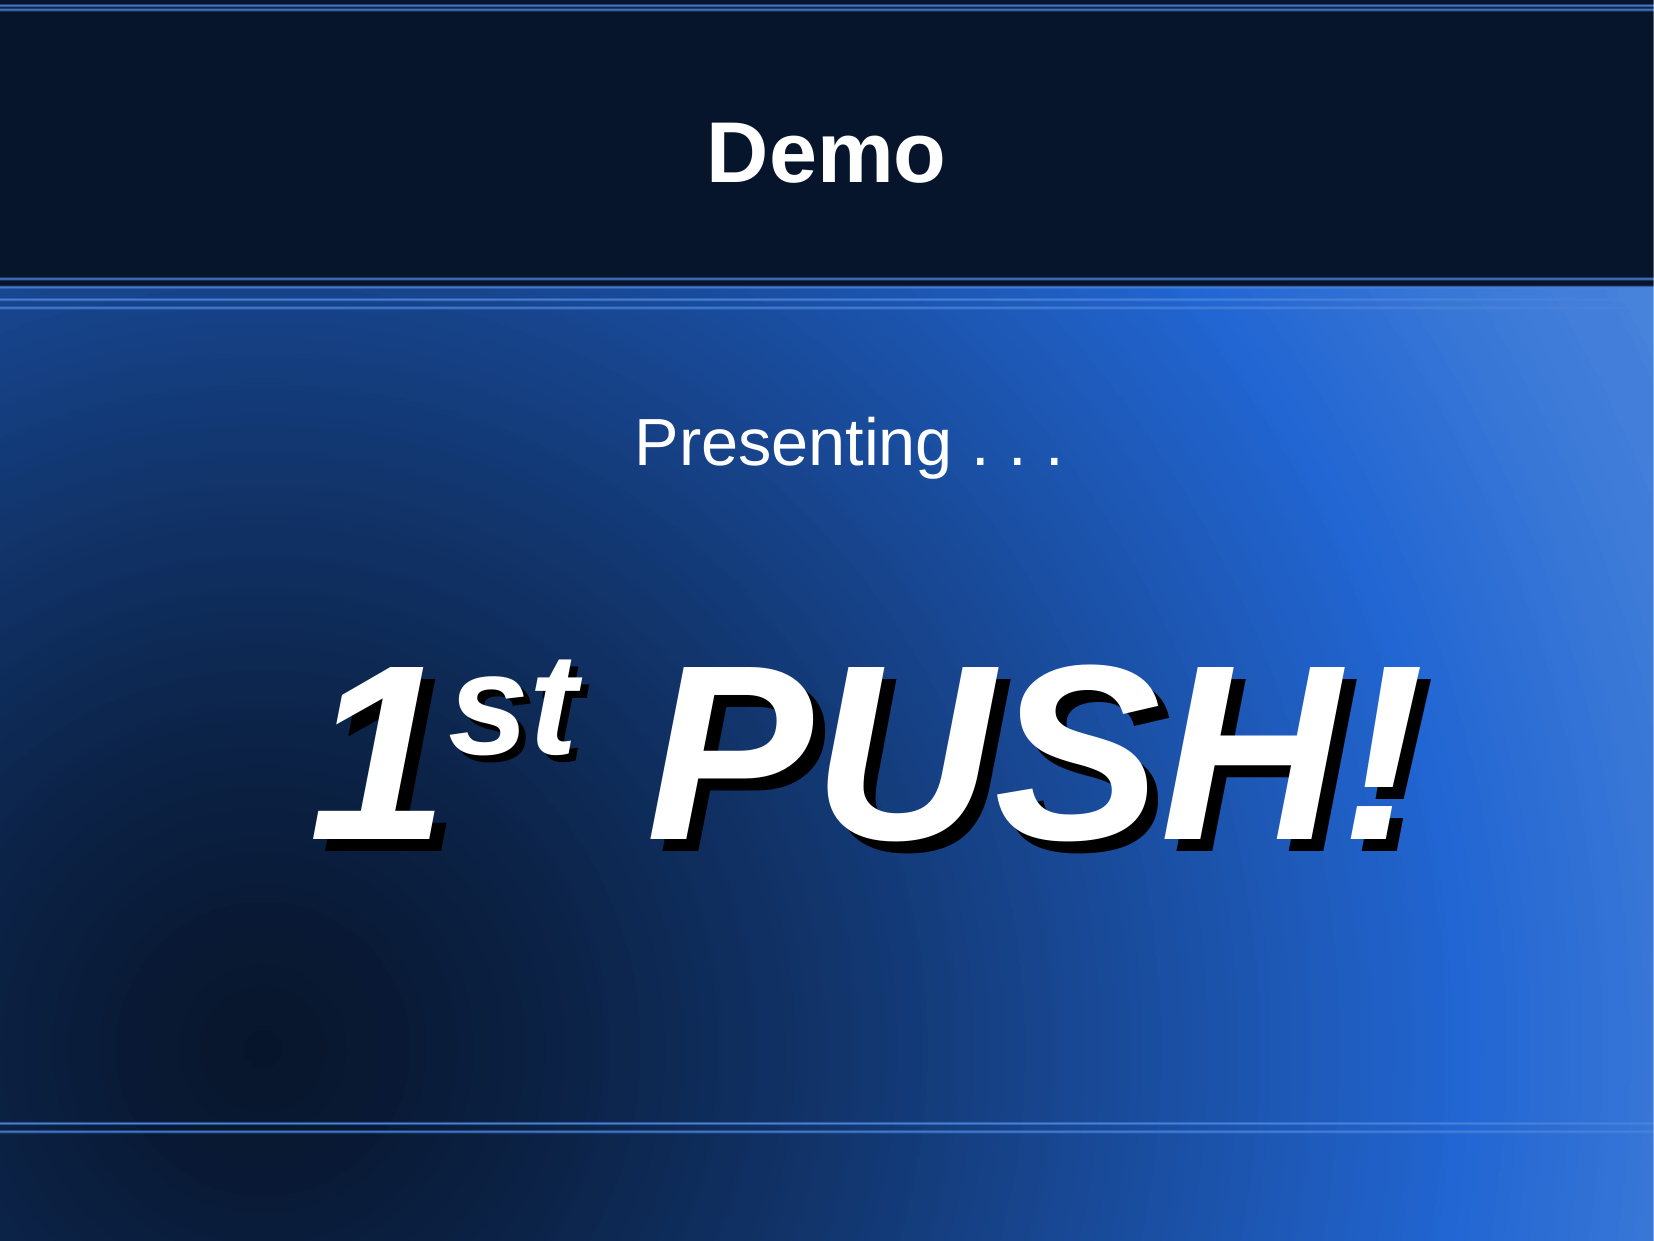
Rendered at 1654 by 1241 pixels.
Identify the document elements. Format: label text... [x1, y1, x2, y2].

title Demo [82, 49, 1571, 257]
list Presenting . . . 1st PUSH! [82, 405, 1546, 1112]
picture [0, 0, 1654, 1241]
